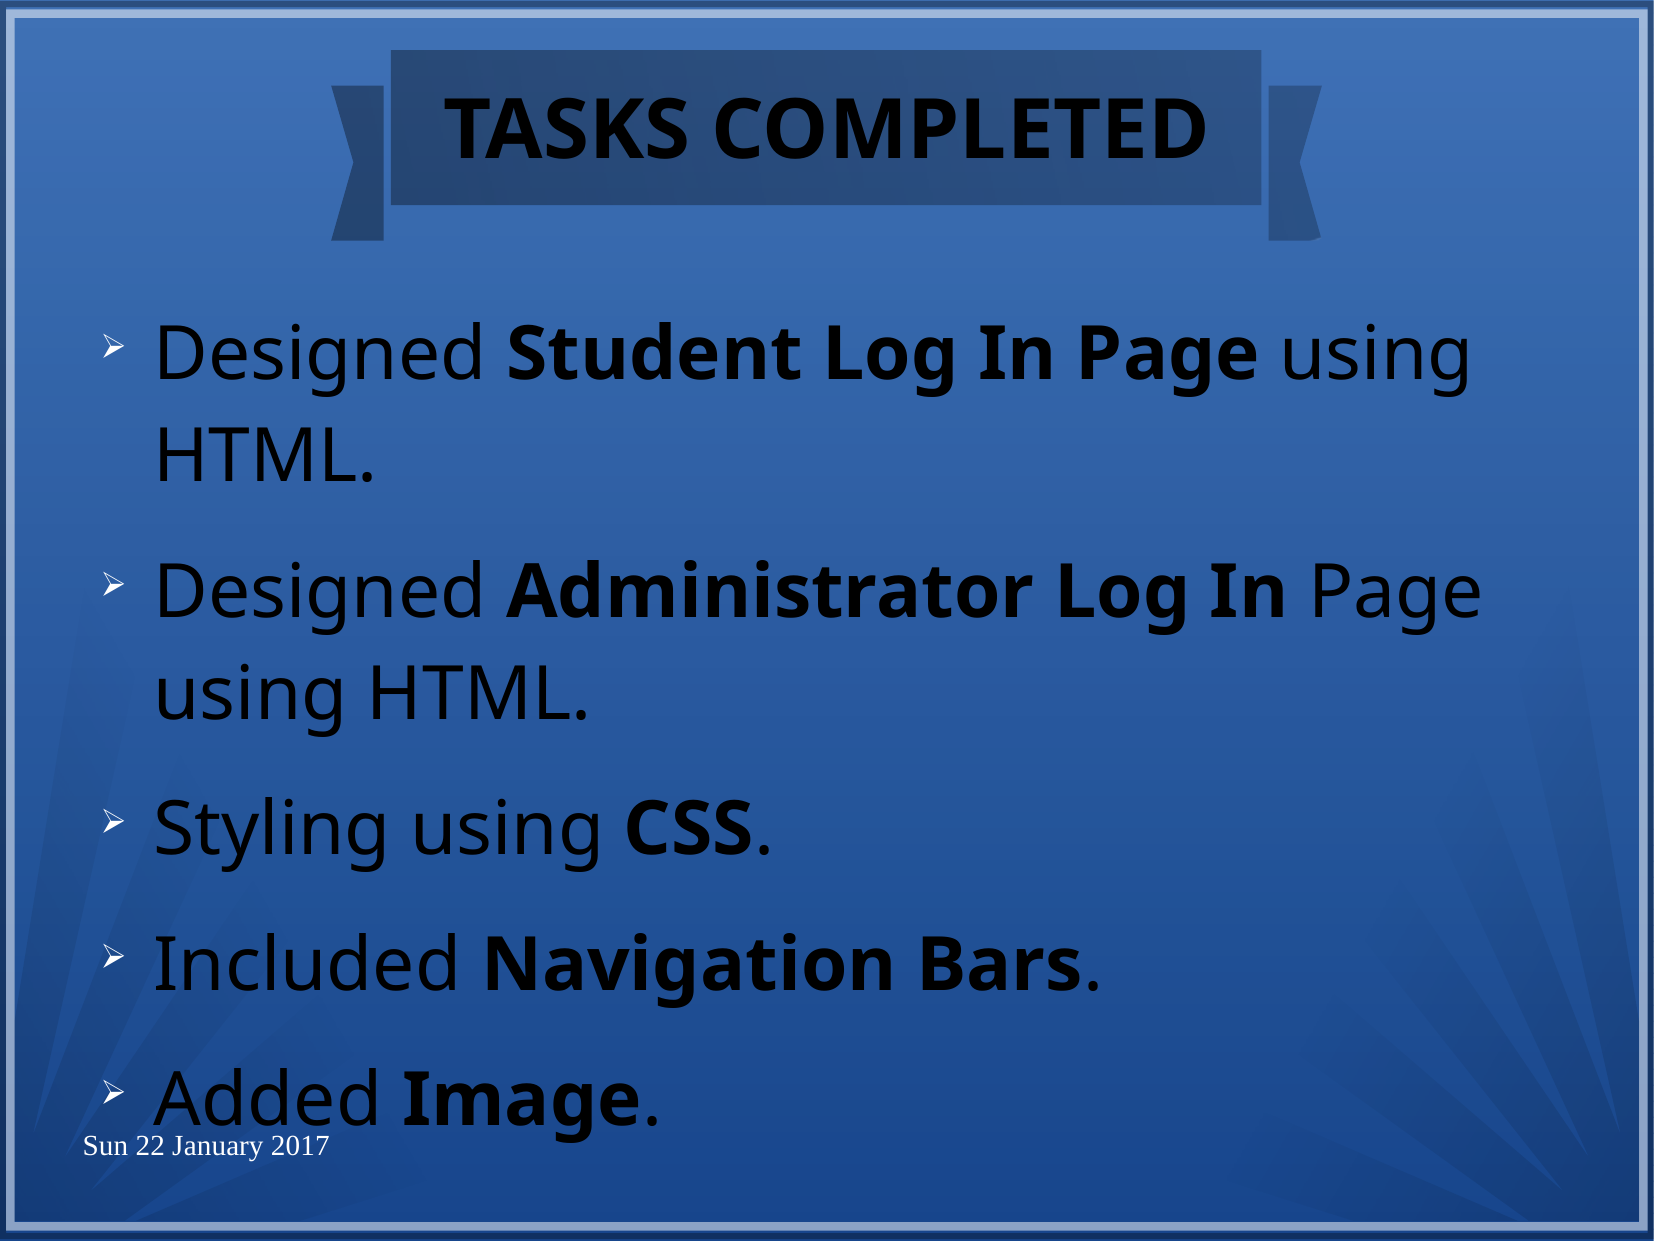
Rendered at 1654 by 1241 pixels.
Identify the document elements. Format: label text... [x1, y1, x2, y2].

title TASKS COMPLETED [389, 0, 1264, 278]
list Designed Student Log In Page using HTML. Designed Administrator Log In Page using HTML. Styling using CSS. Included Navigation Bars. Added Image. [82, 299, 1571, 1241]
